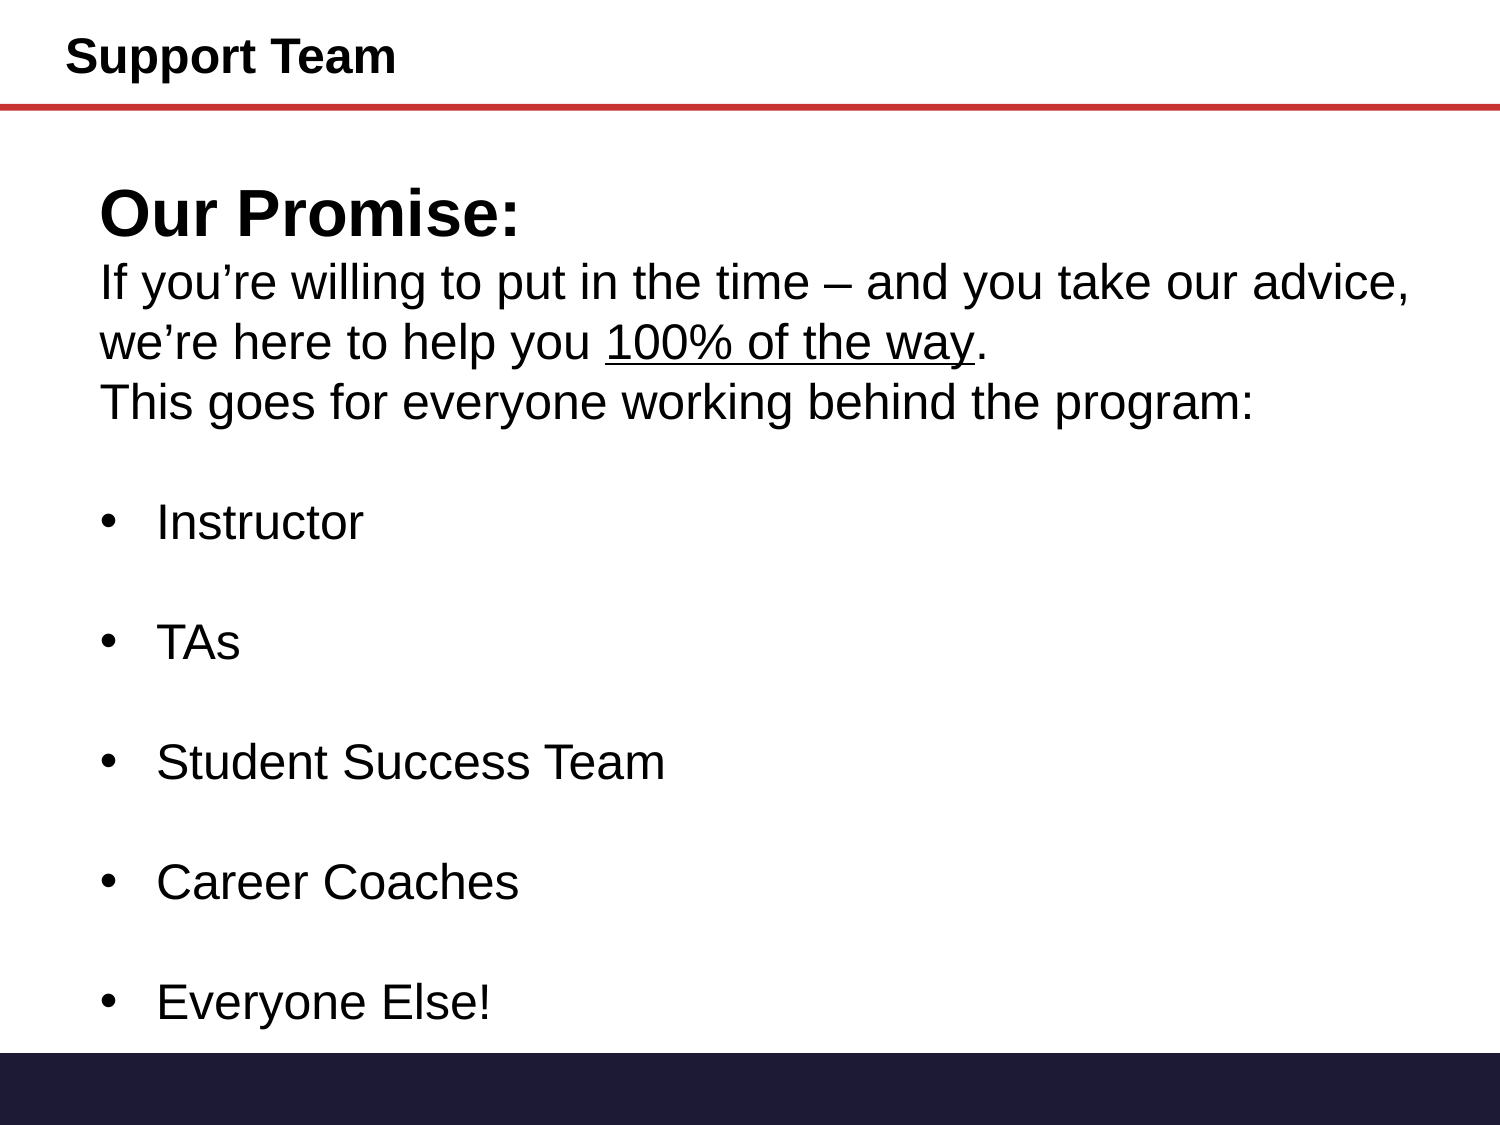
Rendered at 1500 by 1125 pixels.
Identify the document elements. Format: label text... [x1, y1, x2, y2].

title Support Team [50, 0, 948, 108]
text_box Our Promise: If you’re willing to put in the time – and you take our advice, we’re here to help you 100% of the way. This goes for everyone working behind the program: Instructor TAs Student Success Team Career Coaches Everyone Else! [47, 125, 1456, 1000]
